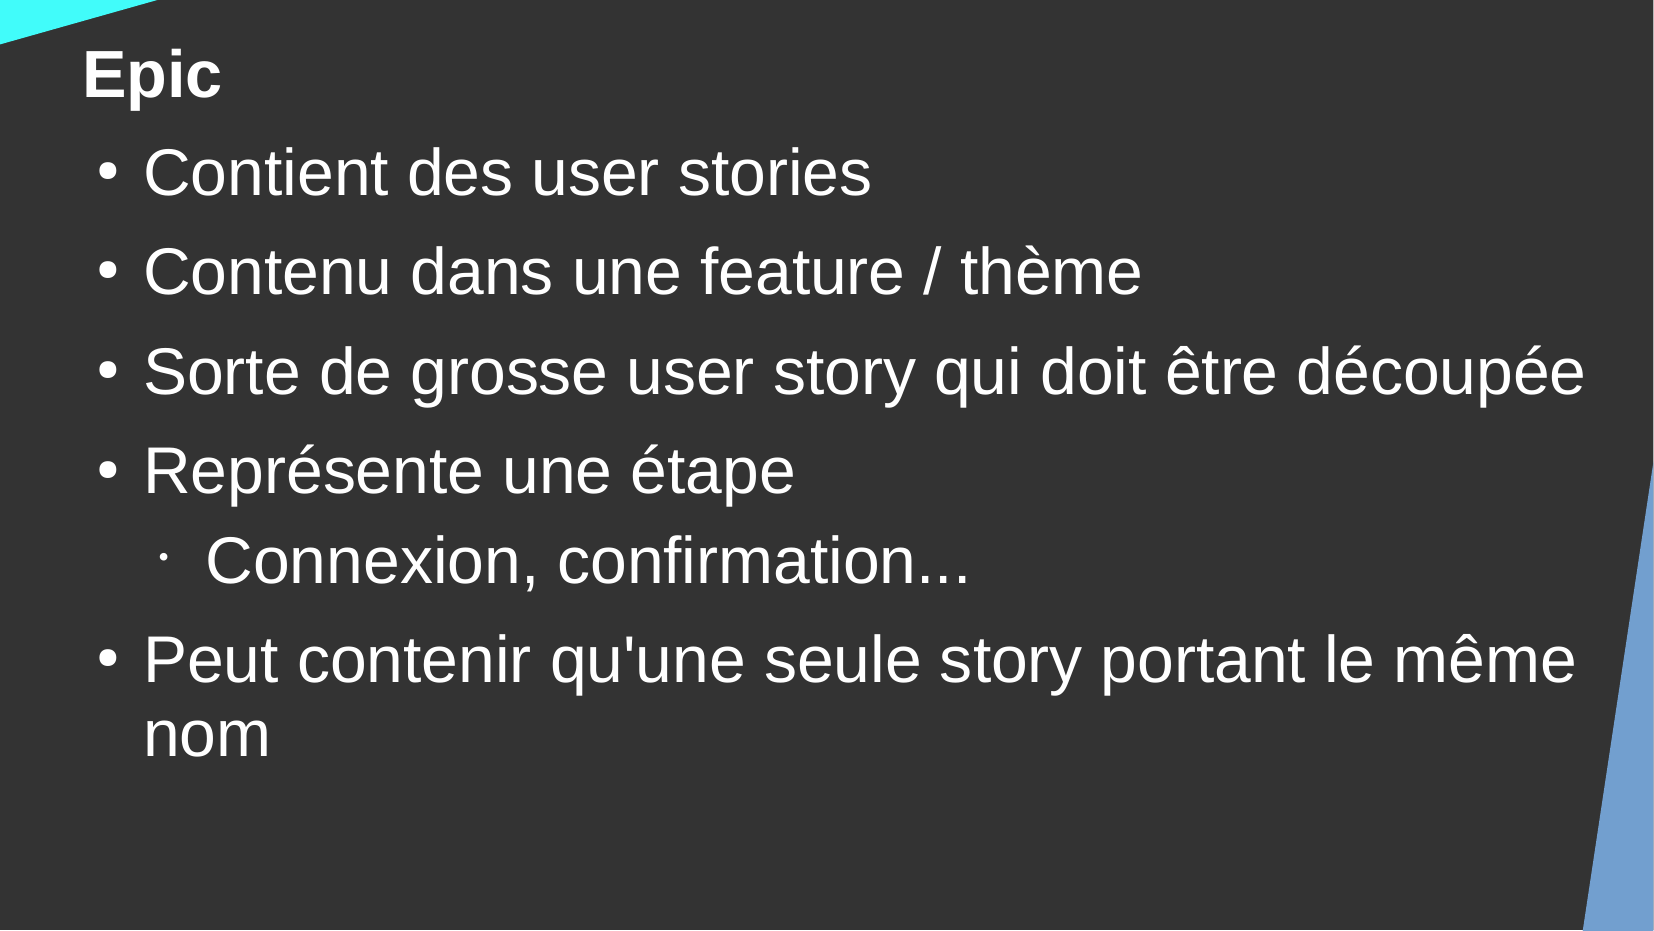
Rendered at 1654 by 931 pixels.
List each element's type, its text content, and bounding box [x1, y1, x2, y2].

title Epic [82, 37, 1571, 122]
list Contient des user stories Contenu dans une feature / thème Sorte de grosse user story qui doit être découpée Représente une étape Connexion, confirmation... Peut contenir qu'une seule story portant le même nom [80, 135, 1620, 777]
text_box [1582, 457, 1654, 931]
text_box [0, 0, 158, 45]
